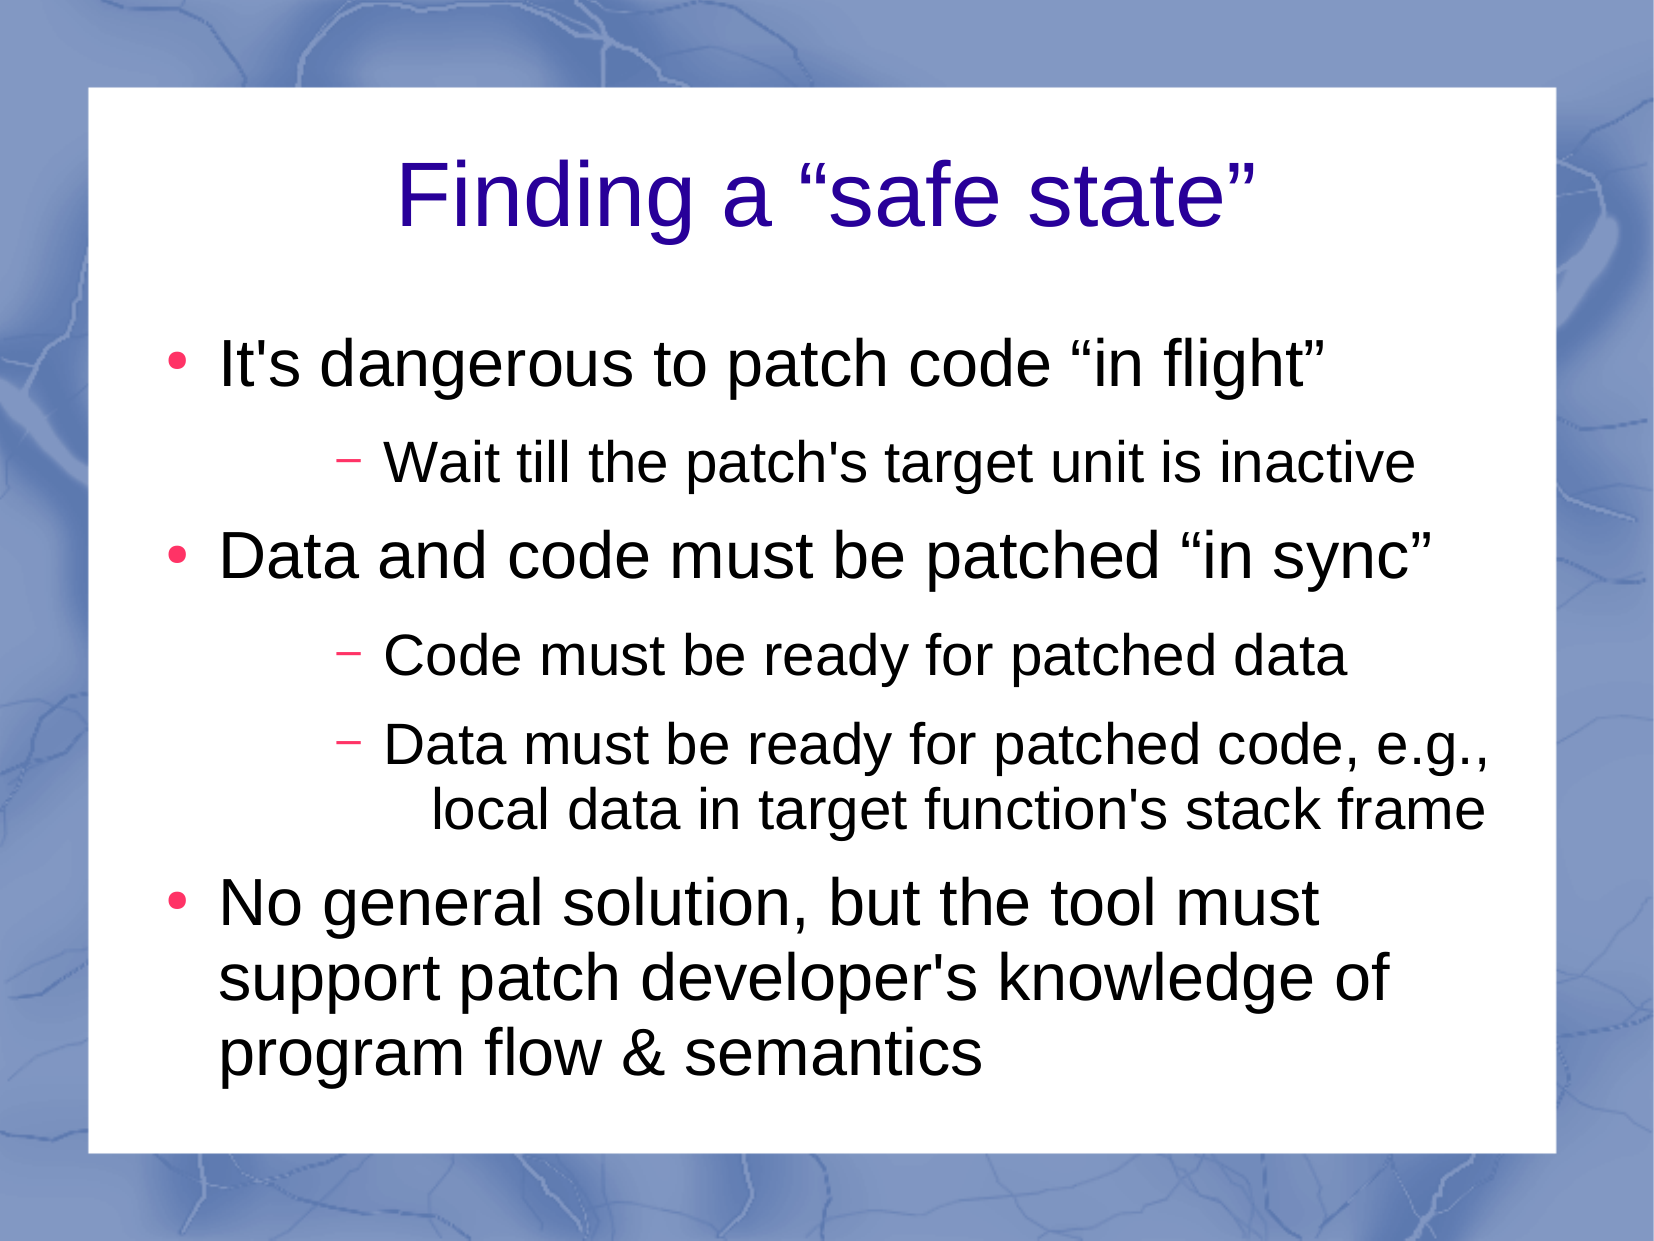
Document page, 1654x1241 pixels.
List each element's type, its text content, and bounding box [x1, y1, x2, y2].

picture [0, 0, 1654, 1241]
list It's dangerous to patch code “in flight” Wait till the patch's target unit is inactive Data and code must be patched “in sync” Code must be ready for patched data Data must be ready for patched code, e.g., local data in target function's stack frame No general solution, but the tool must support patch developer's knowledge of program flow & semantics [147, 325, 1506, 1194]
title Finding a “safe state” [118, 98, 1536, 291]
